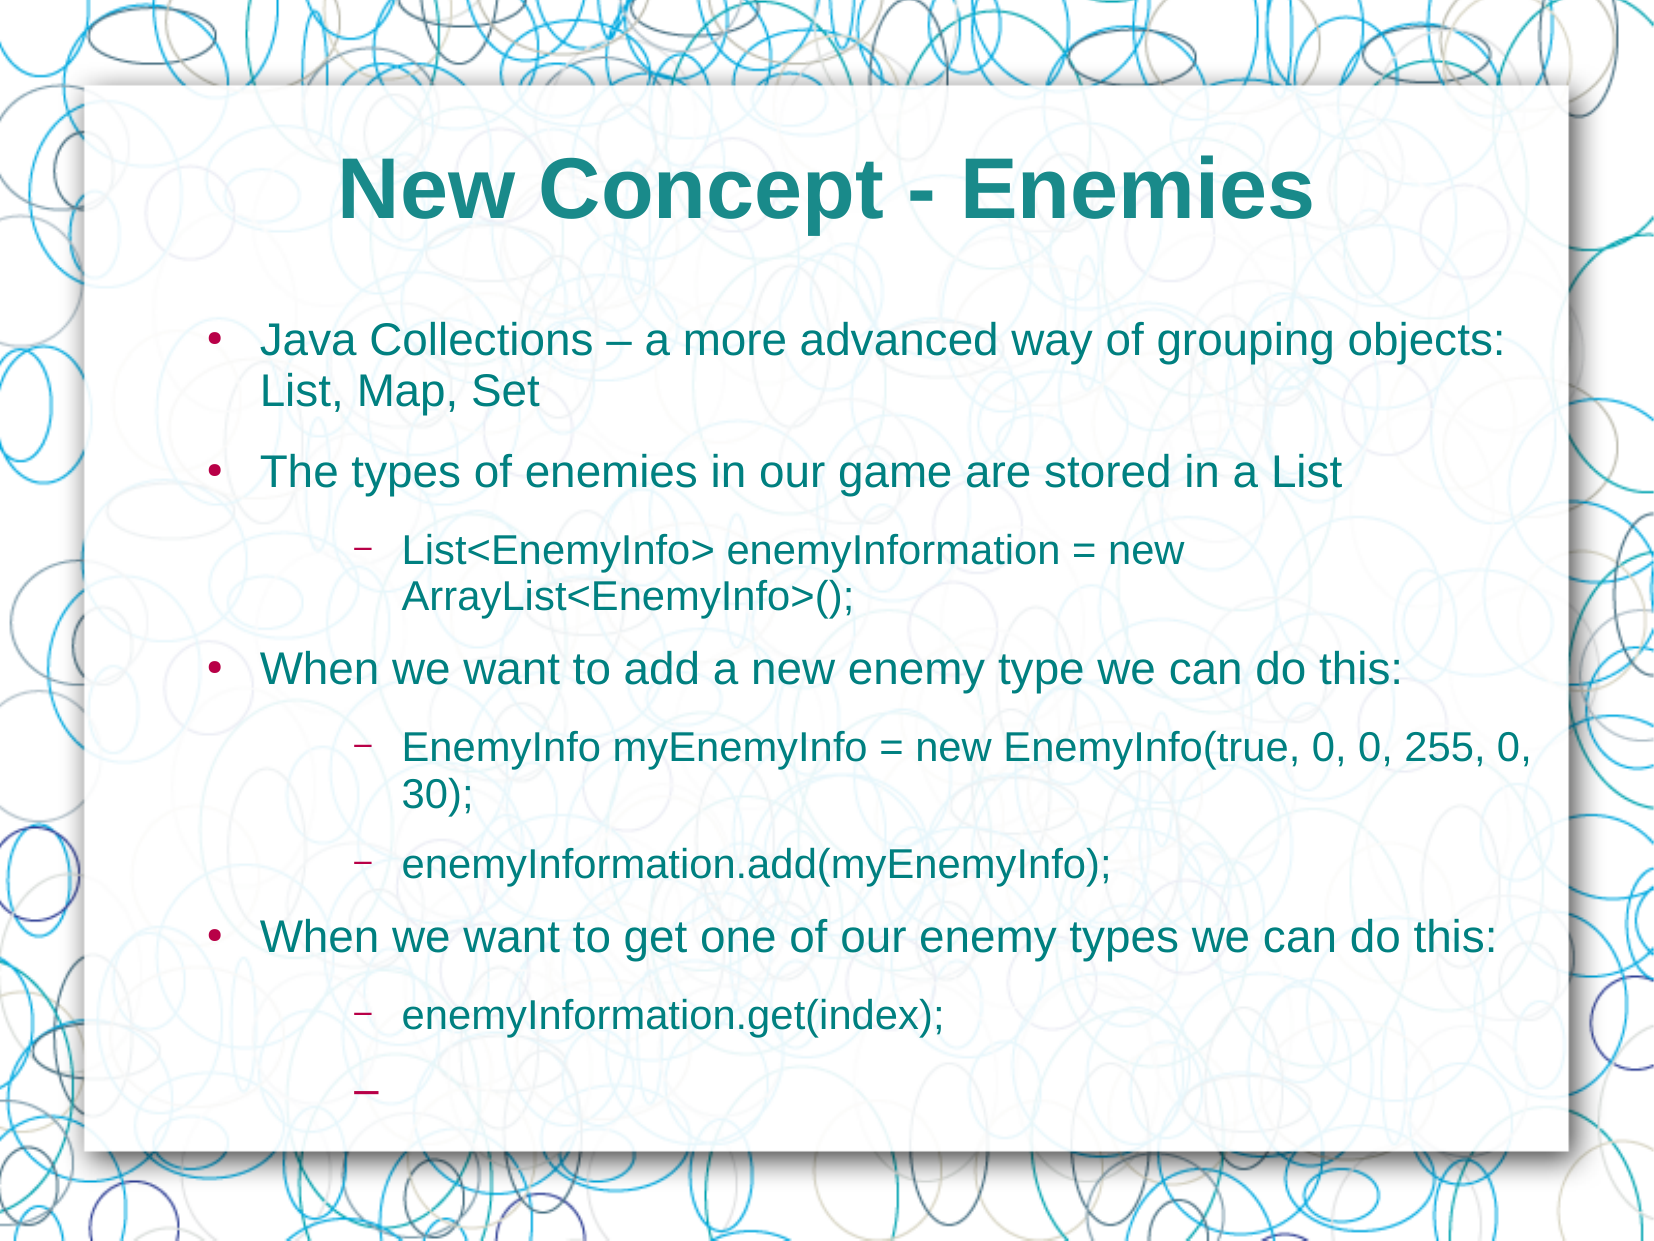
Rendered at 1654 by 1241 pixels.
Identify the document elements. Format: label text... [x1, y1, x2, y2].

title New Concept - Enemies [82, 84, 1571, 292]
list Java Collections – a more advanced way of grouping objects: List, Map, Set The types of enemies in our game are stored in a List List<EnemyInfo> enemyInformation = new ArrayList<EnemyInfo>(); When we want to add a new enemy type we can do this: EnemyInfo myEnemyInfo = new EnemyInfo(true, 0, 0, 255, 0, 30); enemyInformation.add(myEnemyInfo); When we want to get one of our enemy types we can do this: enemyInformation.get(index); [118, 313, 1536, 1127]
picture [0, 0, 1654, 1241]
